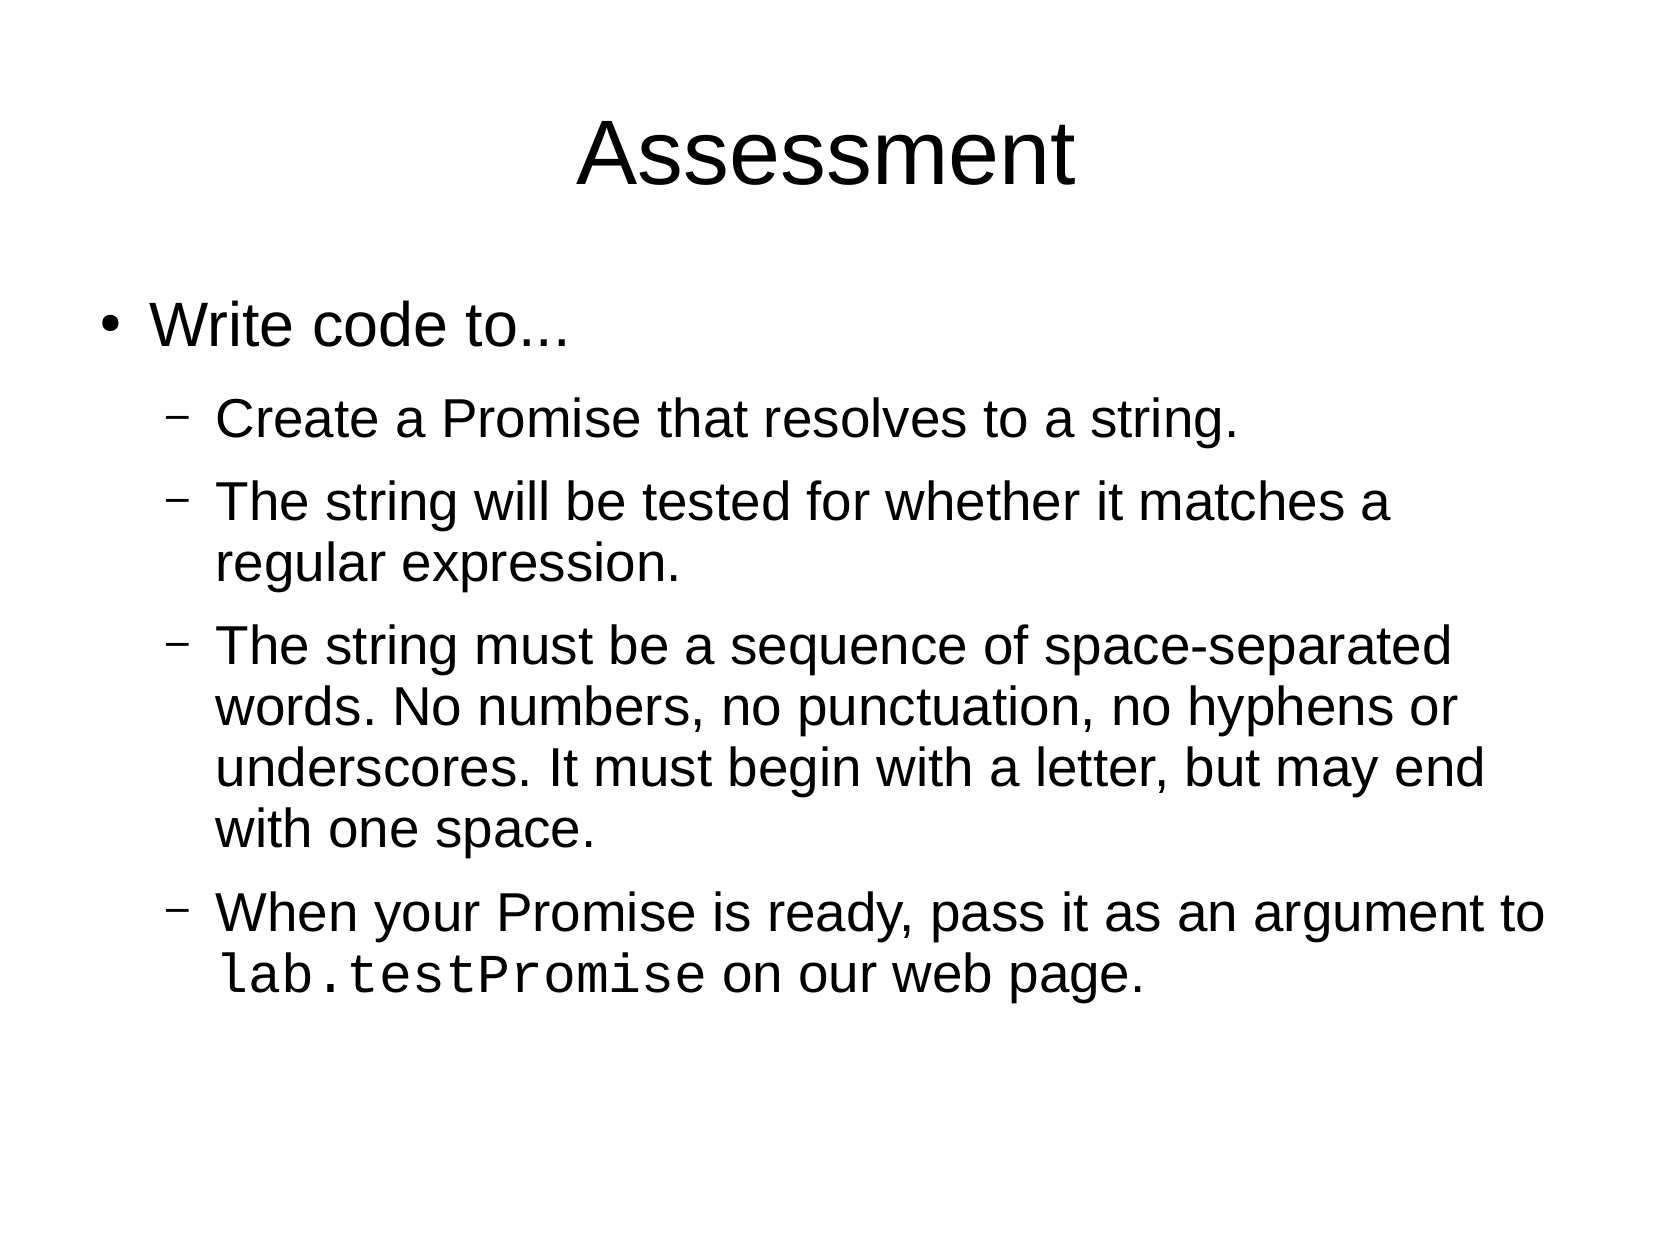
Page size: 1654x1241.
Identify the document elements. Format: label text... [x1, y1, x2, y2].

list Write code to... Create a Promise that resolves to a string. The string will be tested for whether it matches a regular expression. The string must be a sequence of space-separated words. No numbers, no punctuation, no hyphens or underscores. It must begin with a letter, but may end with one space. When your Promise is ready, pass it as an argument to lab.testPromise on our web page. [82, 290, 1571, 1010]
title Assessment [82, 49, 1571, 257]
